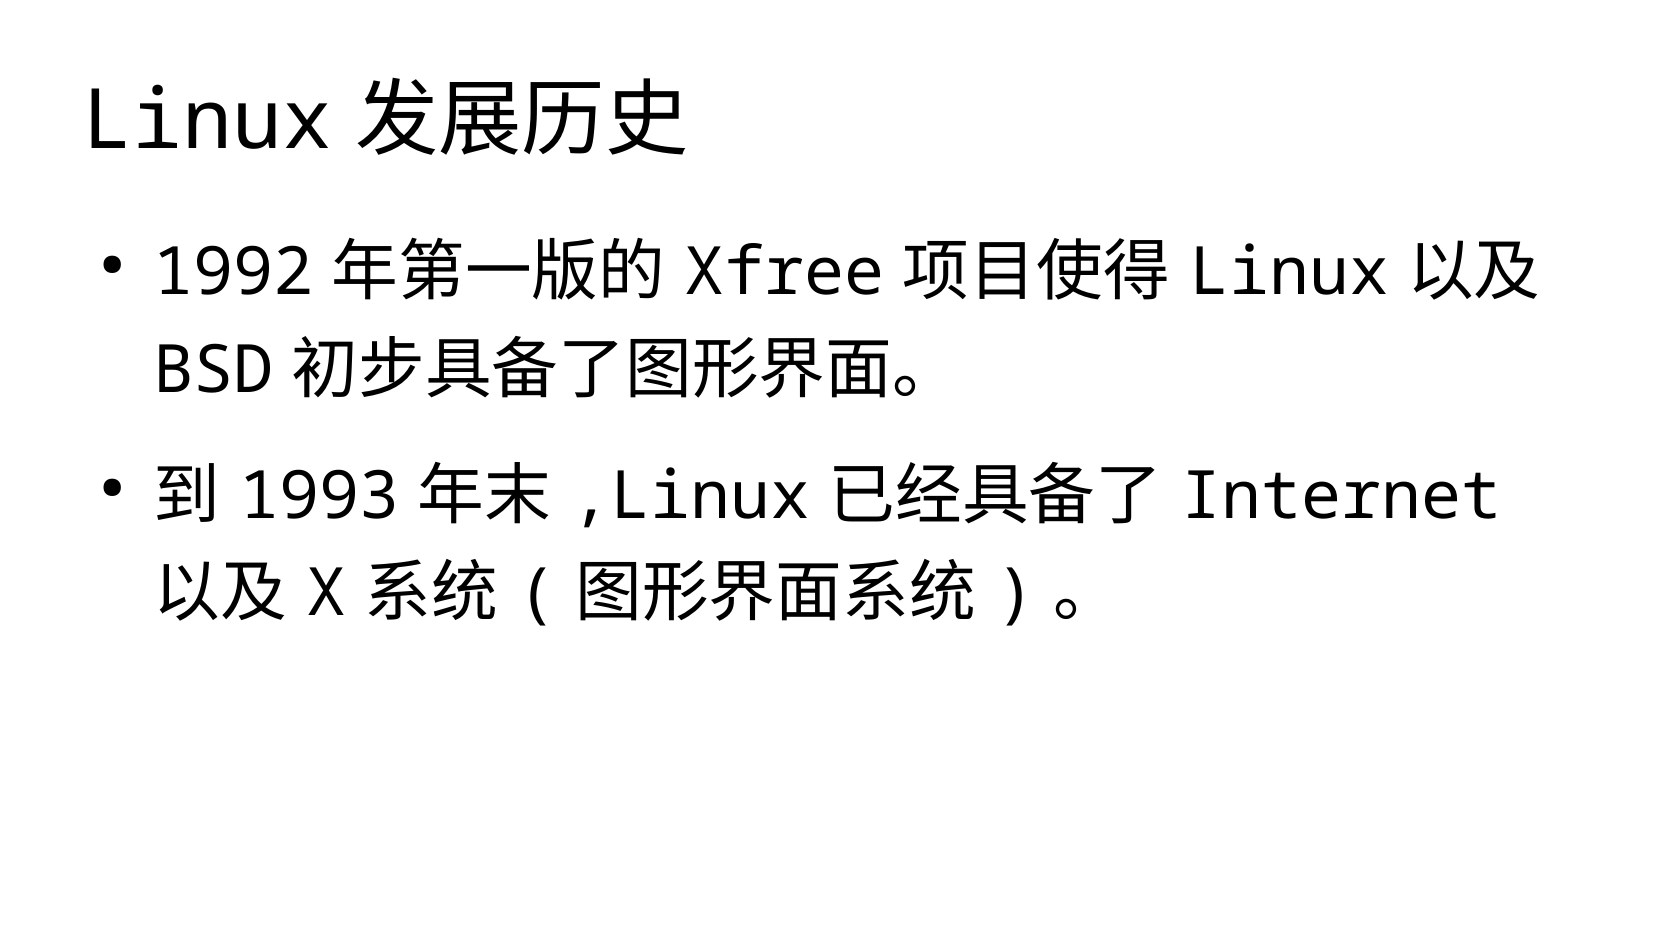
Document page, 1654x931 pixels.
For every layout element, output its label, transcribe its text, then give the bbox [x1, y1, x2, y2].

title Linux发展历史 [82, 37, 1571, 189]
list 1992年第一版的Xfree项目使得Linux以及BSD初步具备了图形界面。 到1993年末,Linux已经具备了Internet以及X系统(图形界面系统)。 [82, 217, 1571, 863]
